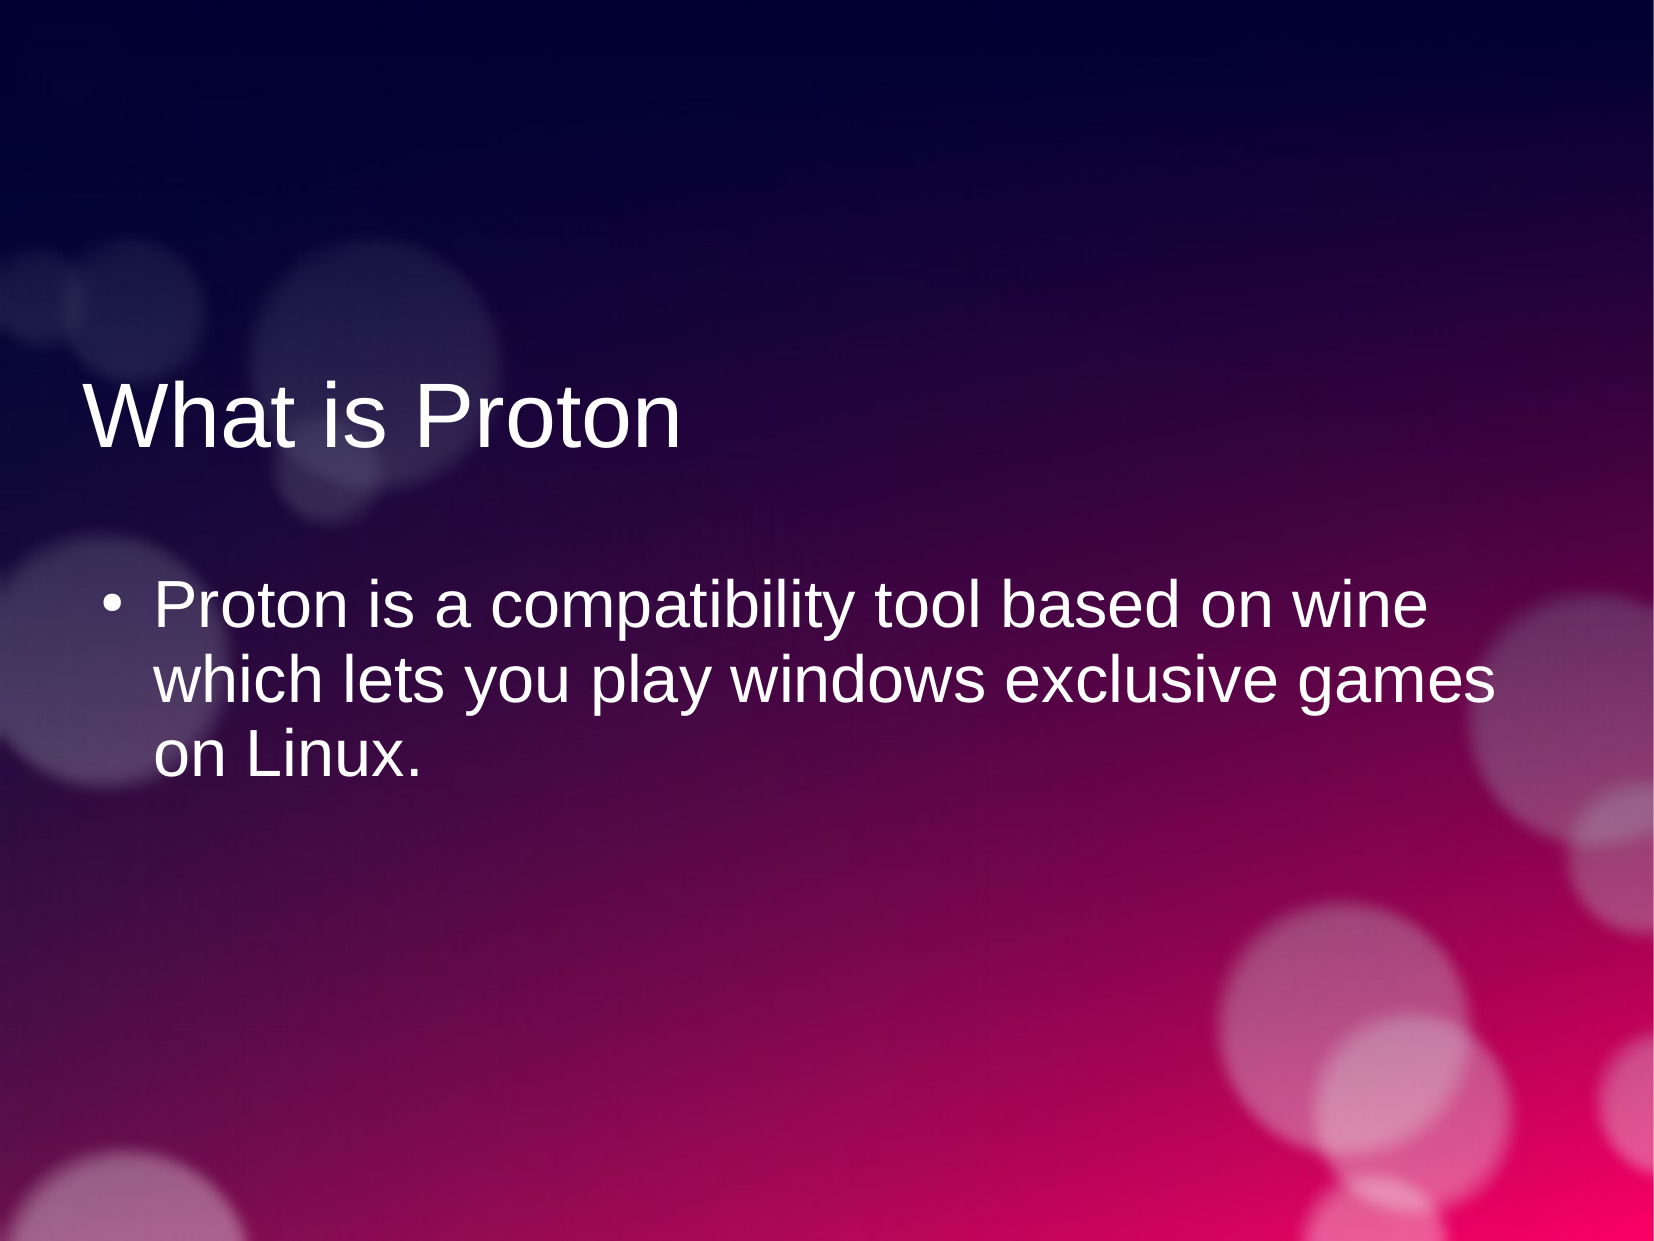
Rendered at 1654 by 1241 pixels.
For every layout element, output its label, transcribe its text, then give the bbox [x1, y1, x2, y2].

picture [0, 0, 1654, 1241]
title What is Proton [82, 312, 1571, 520]
list Proton is a compatibility tool based on wine which lets you play windows exclusive games on Linux. [82, 566, 1571, 1010]
